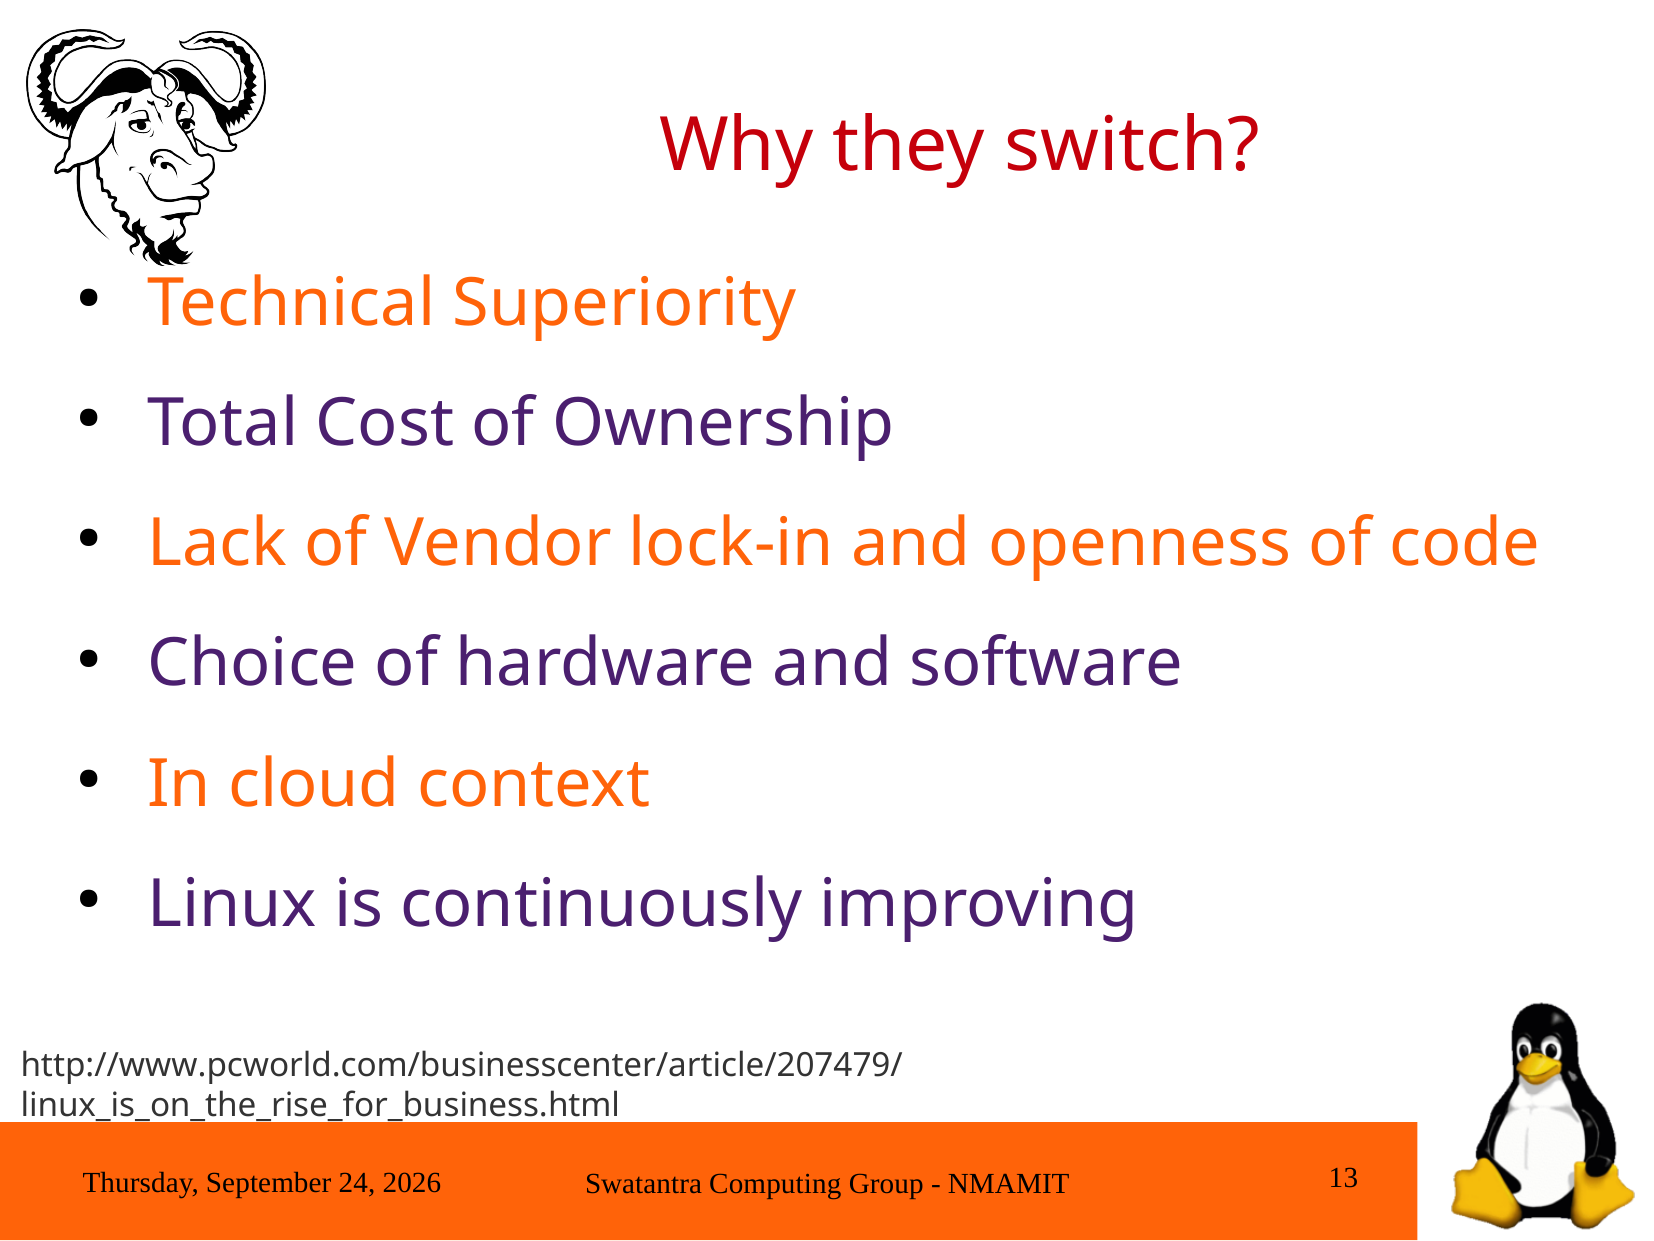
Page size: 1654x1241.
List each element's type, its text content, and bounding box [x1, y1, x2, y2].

text_box http://www.pcworld.com/businesscenter/article/207479/linux_is_on_the_rise_for_business.html [5, 1055, 1453, 1111]
picture [26, 29, 266, 266]
title Why they switch? [324, 47, 1596, 234]
picture [1446, 997, 1640, 1235]
list Technical Superiority Total Cost of Ownership Lack of Vendor lock-in and openness of code Choice of hardware and software In cloud context Linux is continuously improving [59, 253, 1595, 1073]
